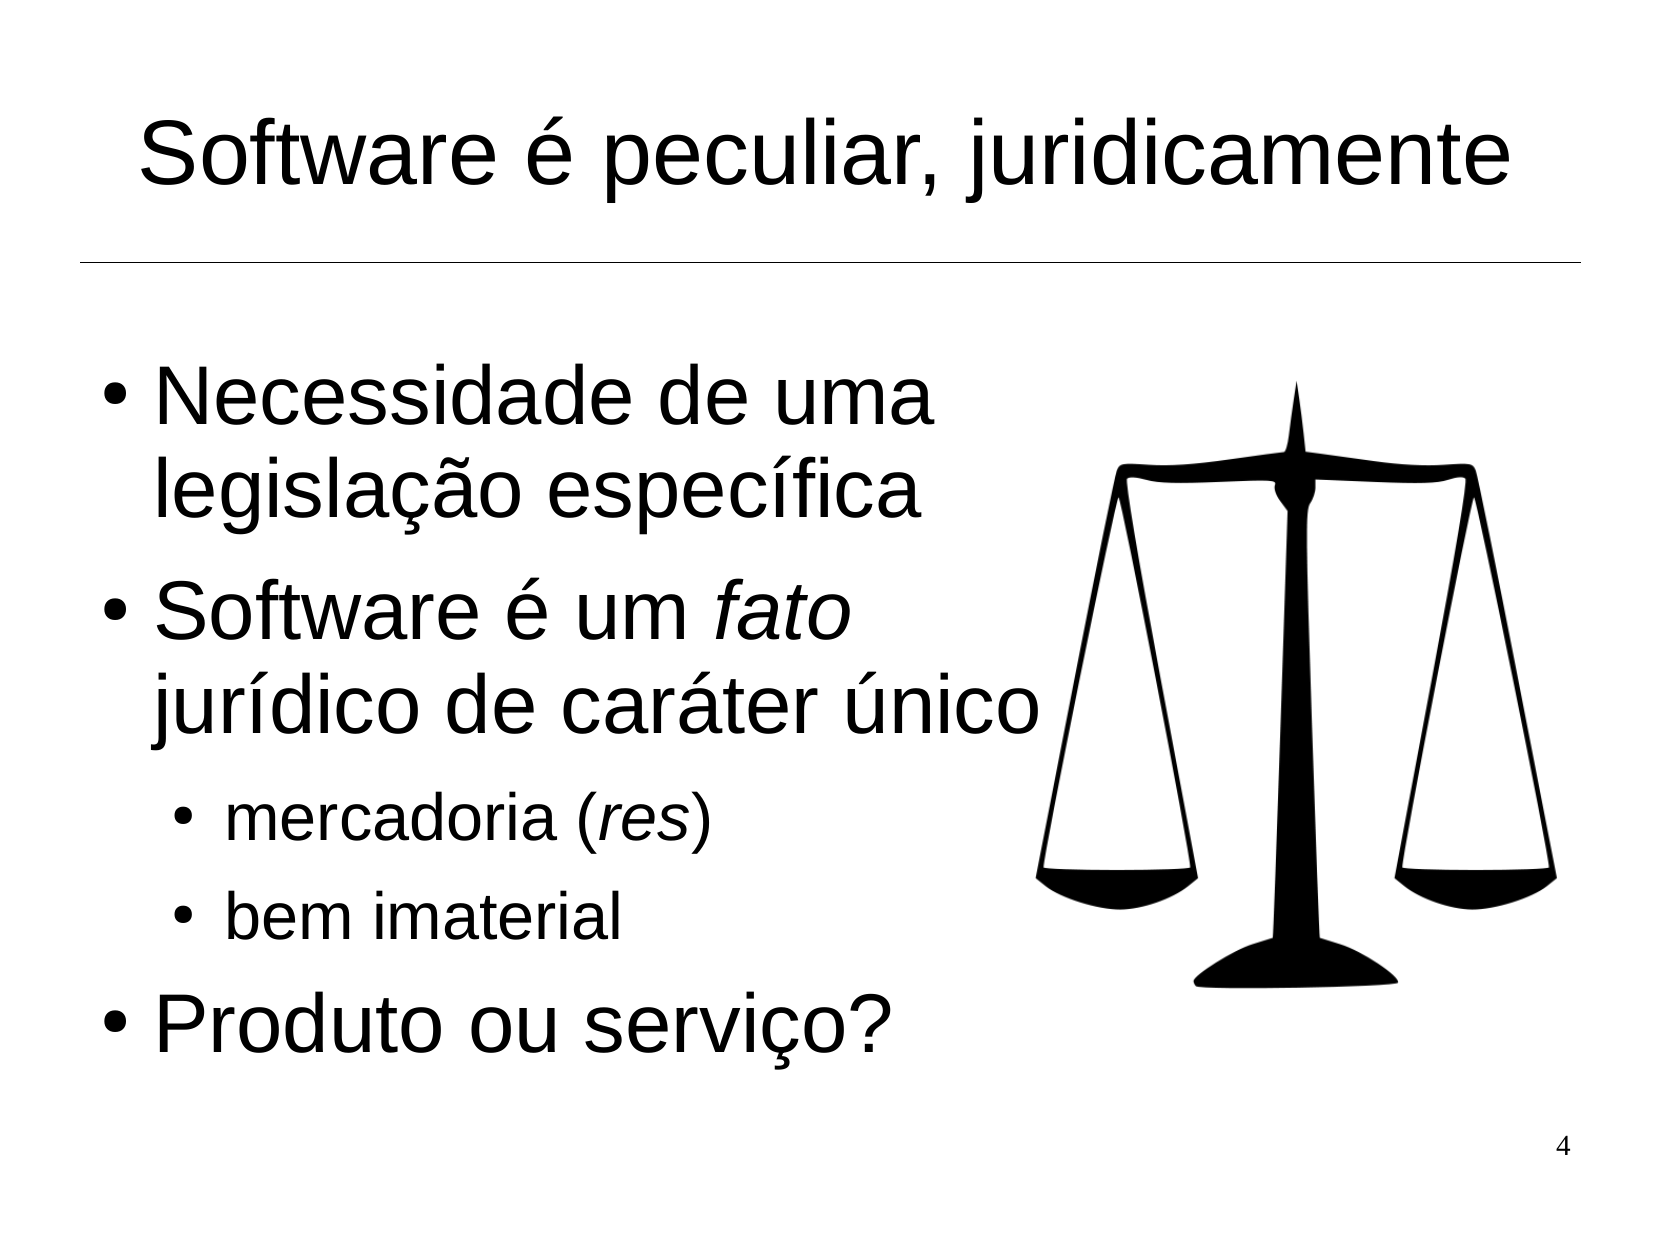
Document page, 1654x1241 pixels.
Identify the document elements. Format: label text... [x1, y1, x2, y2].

list Necessidade de uma legislação específica Software é um fato jurídico de caráter único mercadoria (res) bem imaterial Produto ou serviço? [82, 349, 1126, 1110]
picture [1034, 378, 1560, 991]
title Software é peculiar, juridicamente [82, 49, 1571, 257]
